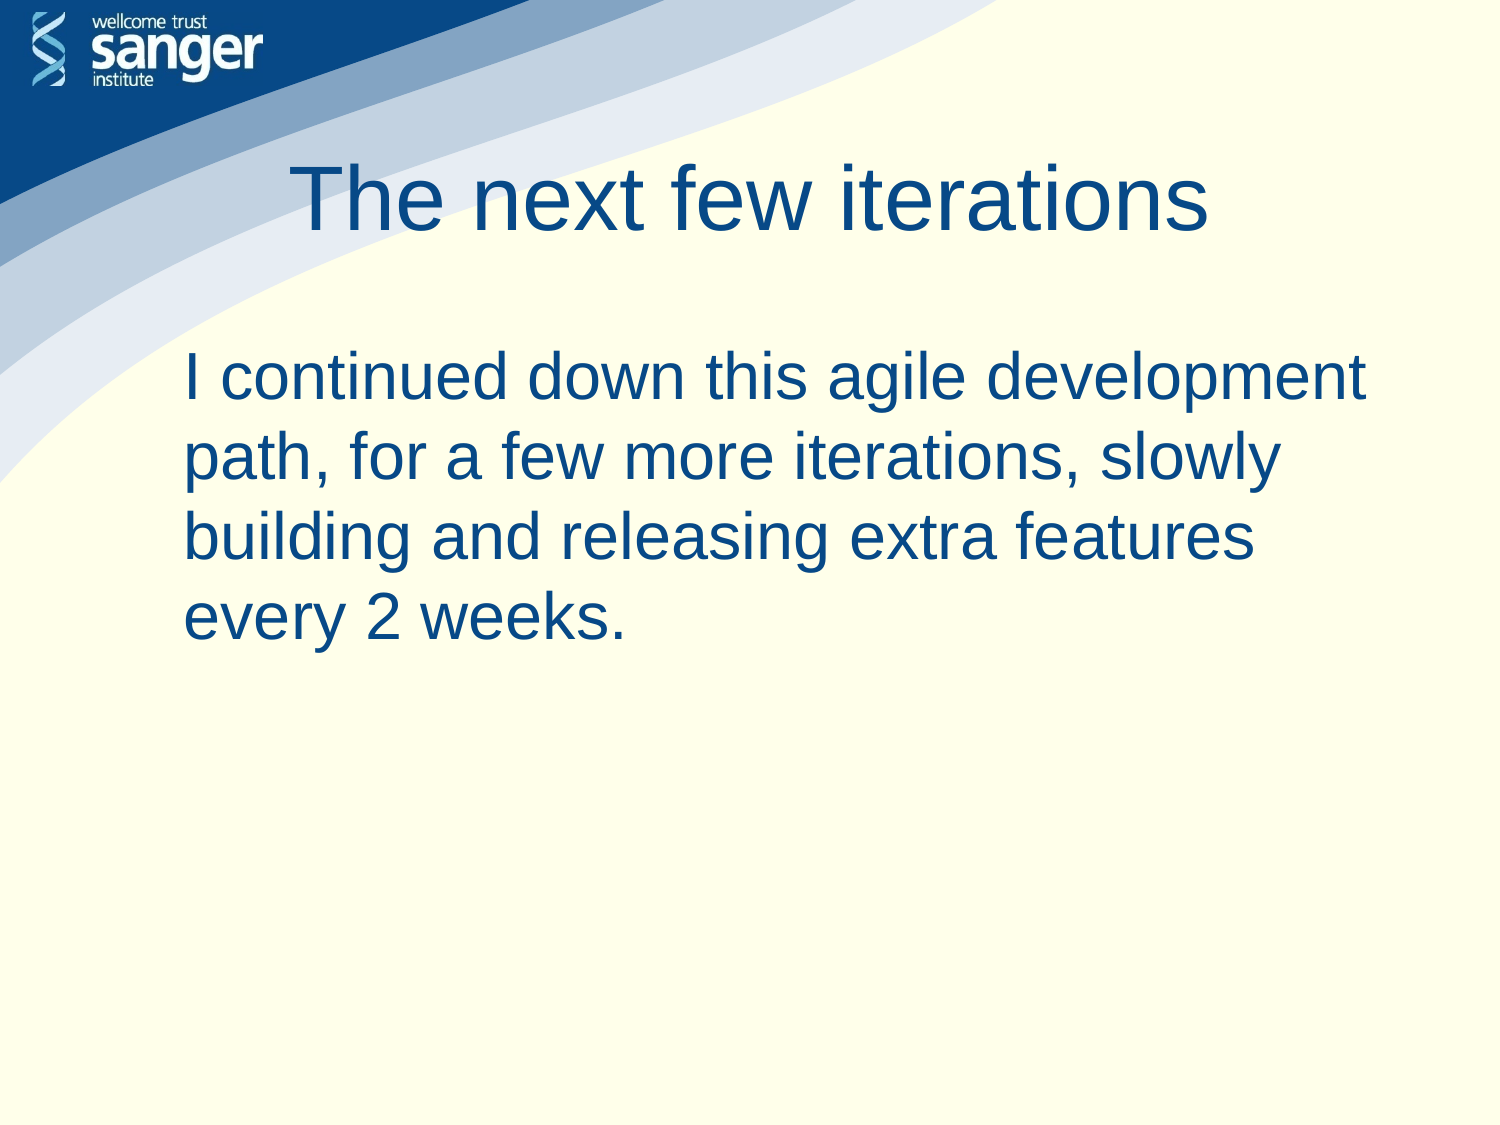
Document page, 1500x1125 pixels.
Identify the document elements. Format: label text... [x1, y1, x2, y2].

list I continued down this agile development path, for a few more iterations, slowly building and releasing extra features every 2 weeks. [112, 324, 1388, 1001]
picture [12, 12, 263, 86]
title The next few iterations [112, 75, 1388, 312]
